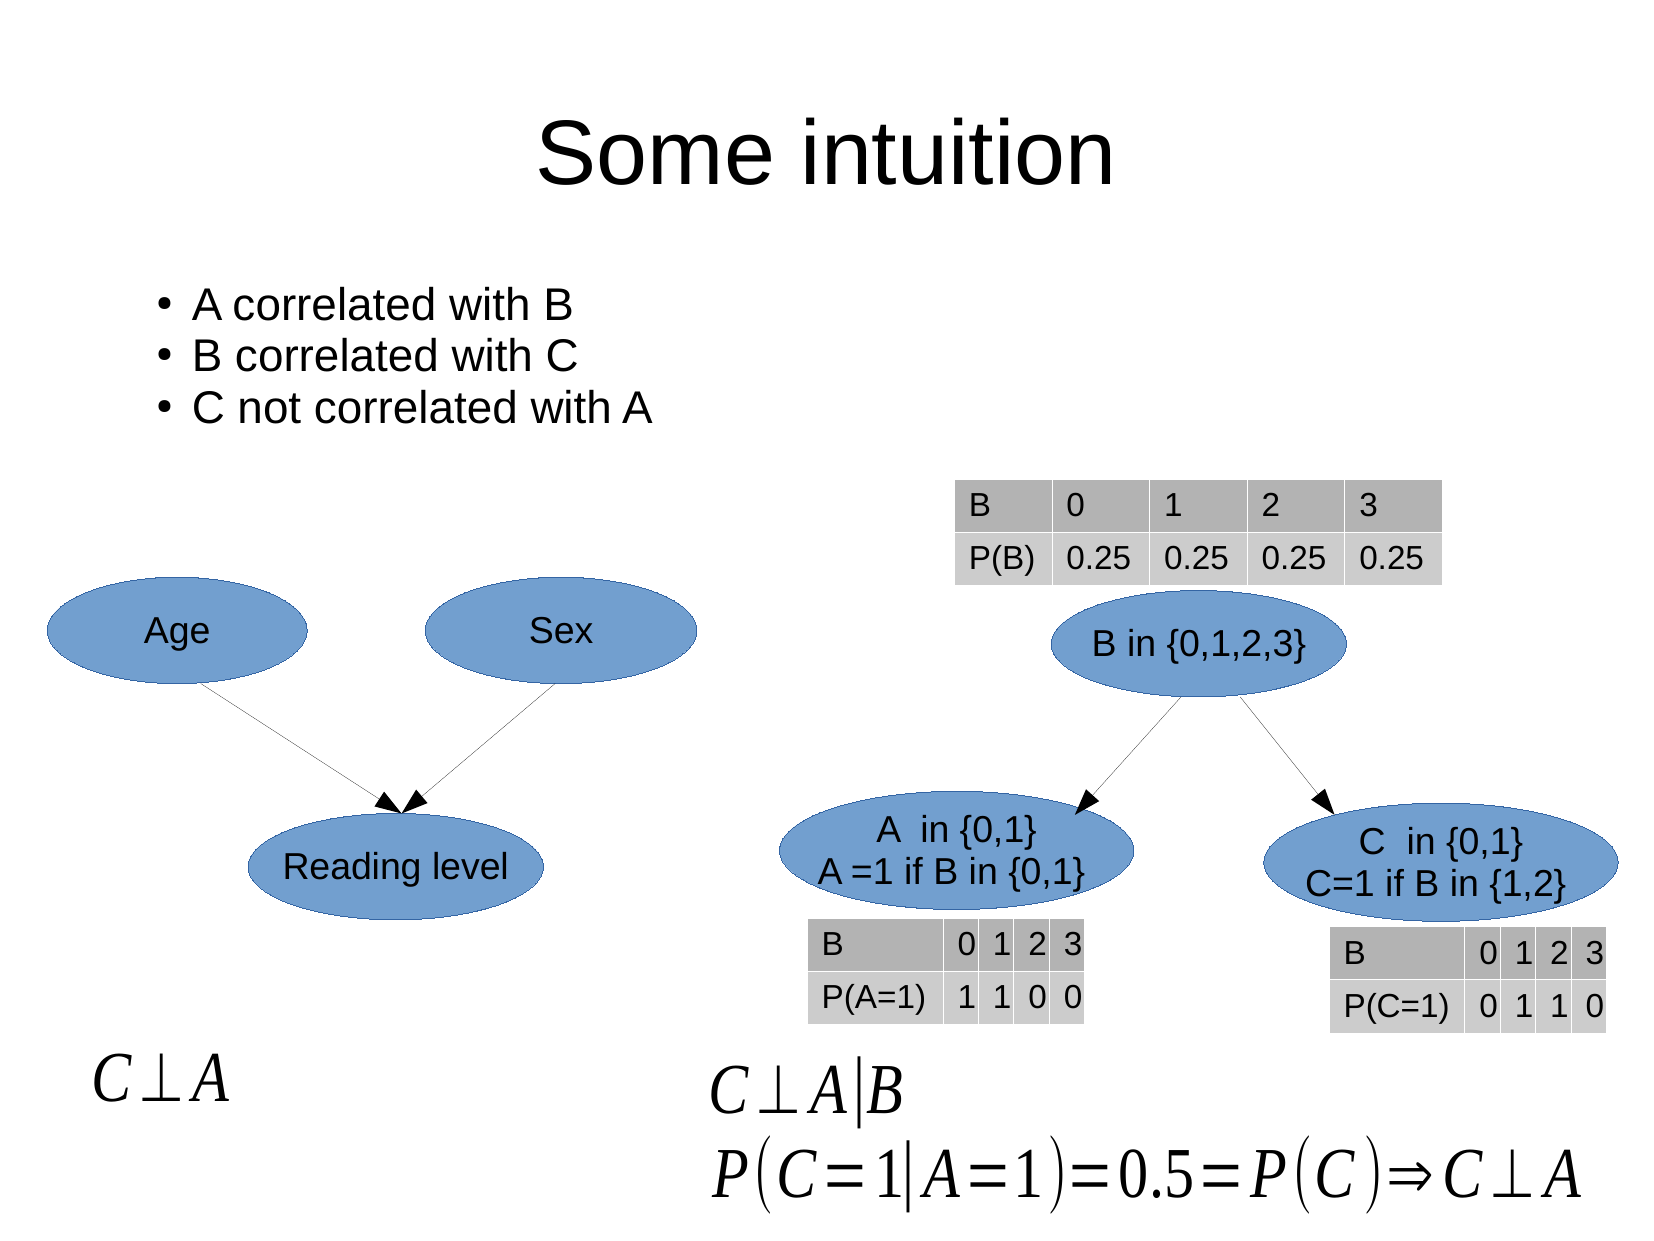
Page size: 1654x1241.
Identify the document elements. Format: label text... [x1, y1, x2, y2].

text_box B in {0,1,2,3} [1051, 590, 1347, 697]
table_cell 0 [1050, 972, 1084, 1024]
table_header 2 [1536, 927, 1571, 979]
table_cell P(B) [955, 533, 1052, 585]
text_box A correlated with B B correlated with C C not correlated with A [141, 271, 1323, 441]
table_header 1 [979, 919, 1013, 971]
table_cell 0.25 [1345, 533, 1442, 585]
table_cell 1 [1501, 980, 1535, 1033]
table_cell 0 [1014, 972, 1049, 1024]
table_cell P(C=1) [1330, 980, 1464, 1033]
table_header 1 [1501, 927, 1535, 979]
table_cell 0.25 [1053, 533, 1149, 585]
table_cell 1 [979, 972, 1013, 1024]
table_cell P(A=1) [808, 972, 943, 1024]
table_header B [1330, 927, 1464, 979]
table_cell 1 [944, 972, 978, 1024]
text_box A in {0,1} A =1 if B in {0,1} [779, 791, 1134, 910]
table_header B [808, 919, 943, 971]
table_header 3 [1345, 480, 1442, 532]
text_box Age [47, 577, 308, 684]
text_box Sex [425, 577, 697, 684]
table_header B [955, 480, 1052, 532]
chart [76, 1039, 249, 1120]
table_header 2 [1014, 919, 1049, 971]
table_cell 0 [1572, 980, 1606, 1033]
table_cell 1 [1536, 980, 1571, 1033]
text_box Reading level [248, 813, 544, 920]
text_box C in {0,1} C=1 if B in {1,2} [1263, 803, 1619, 922]
table_header 0 [944, 919, 978, 971]
table_cell 0.25 [1248, 533, 1344, 585]
table_header 3 [1572, 927, 1606, 979]
table_cell 0 [1465, 980, 1500, 1033]
table_header 0 [1465, 927, 1500, 979]
table_header 1 [1150, 480, 1247, 532]
table_header 0 [1053, 480, 1149, 532]
title Some intuition [82, 49, 1571, 257]
table_cell 0.25 [1150, 533, 1247, 585]
table_header 2 [1248, 480, 1344, 532]
chart [693, 1051, 1600, 1217]
table_header 3 [1050, 919, 1084, 971]
